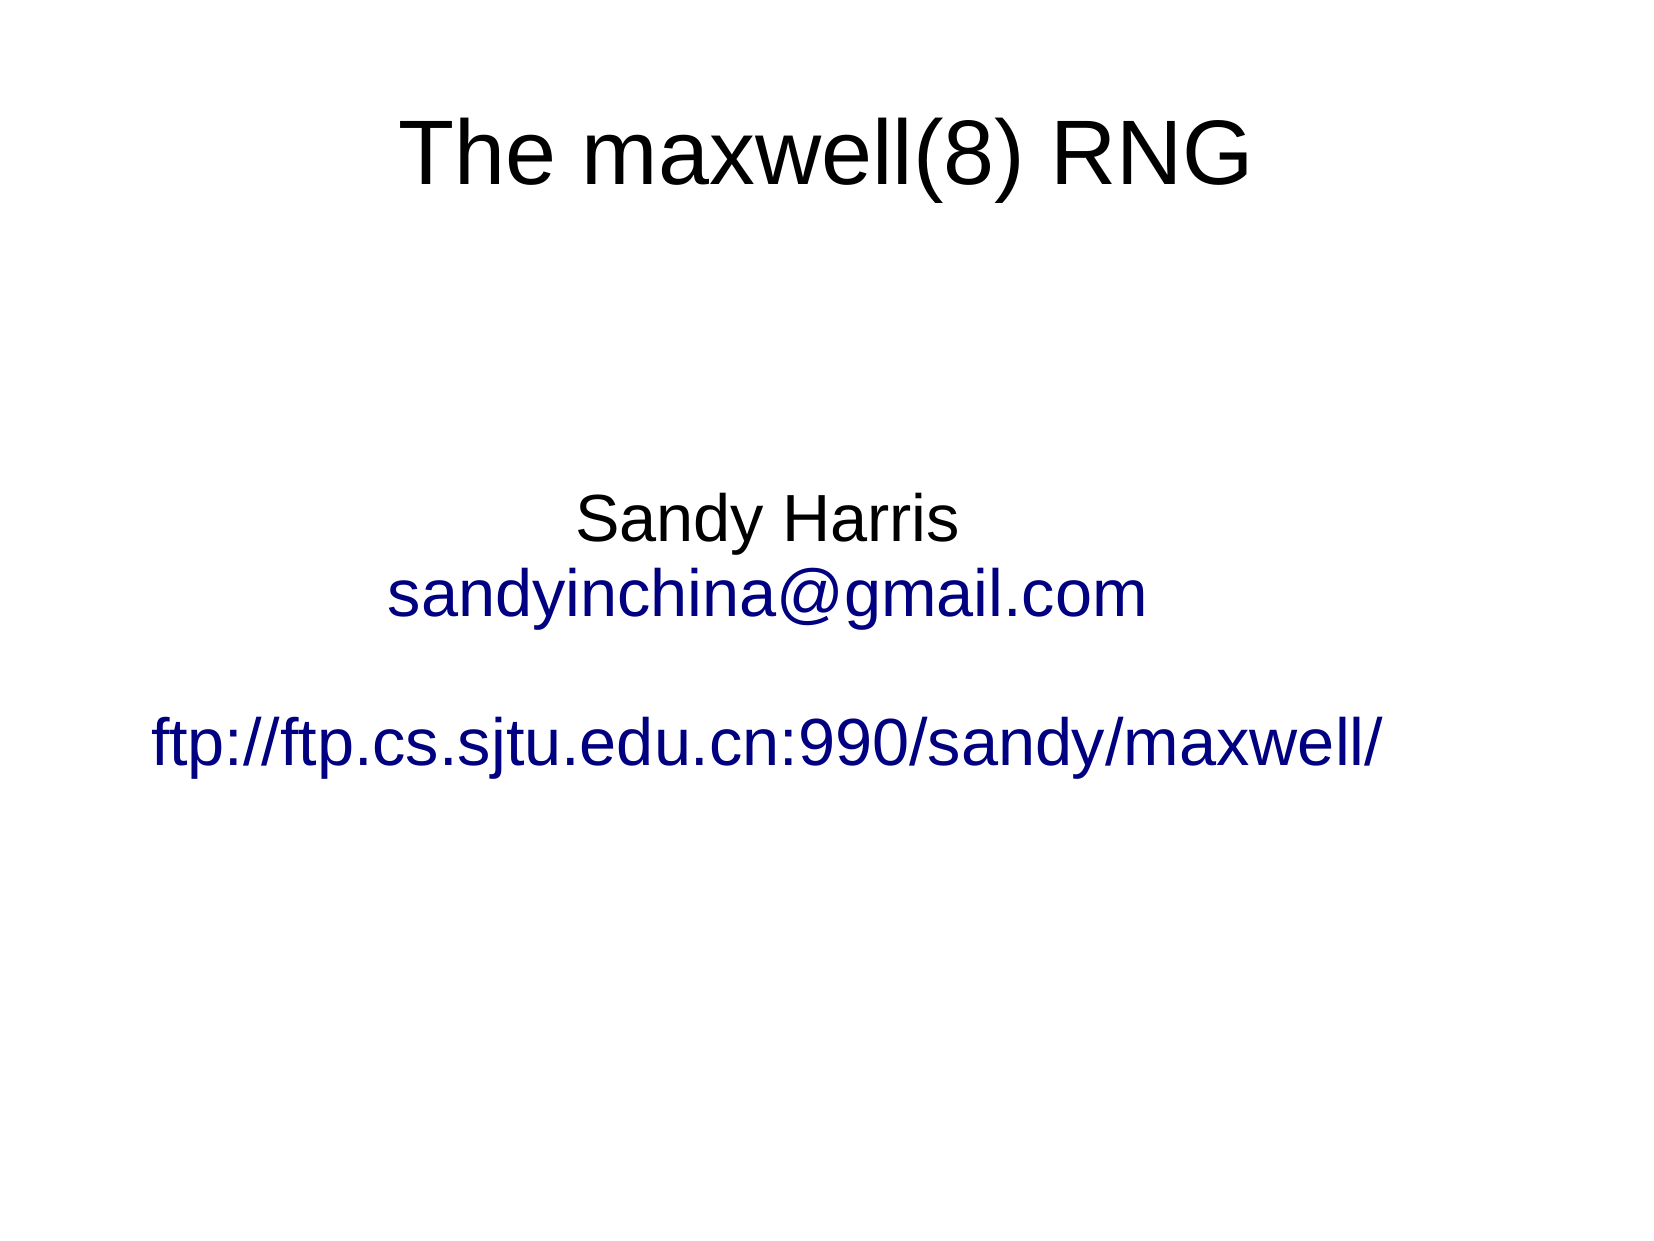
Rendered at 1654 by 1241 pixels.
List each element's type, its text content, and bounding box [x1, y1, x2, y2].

title The maxwell(8) RNG [82, 49, 1571, 257]
subtitle Sandy Harris sandyinchina@gmail.com ftp://ftp.cs.sjtu.edu.cn:990/sandy/maxwell/ [23, 308, 1512, 1028]
